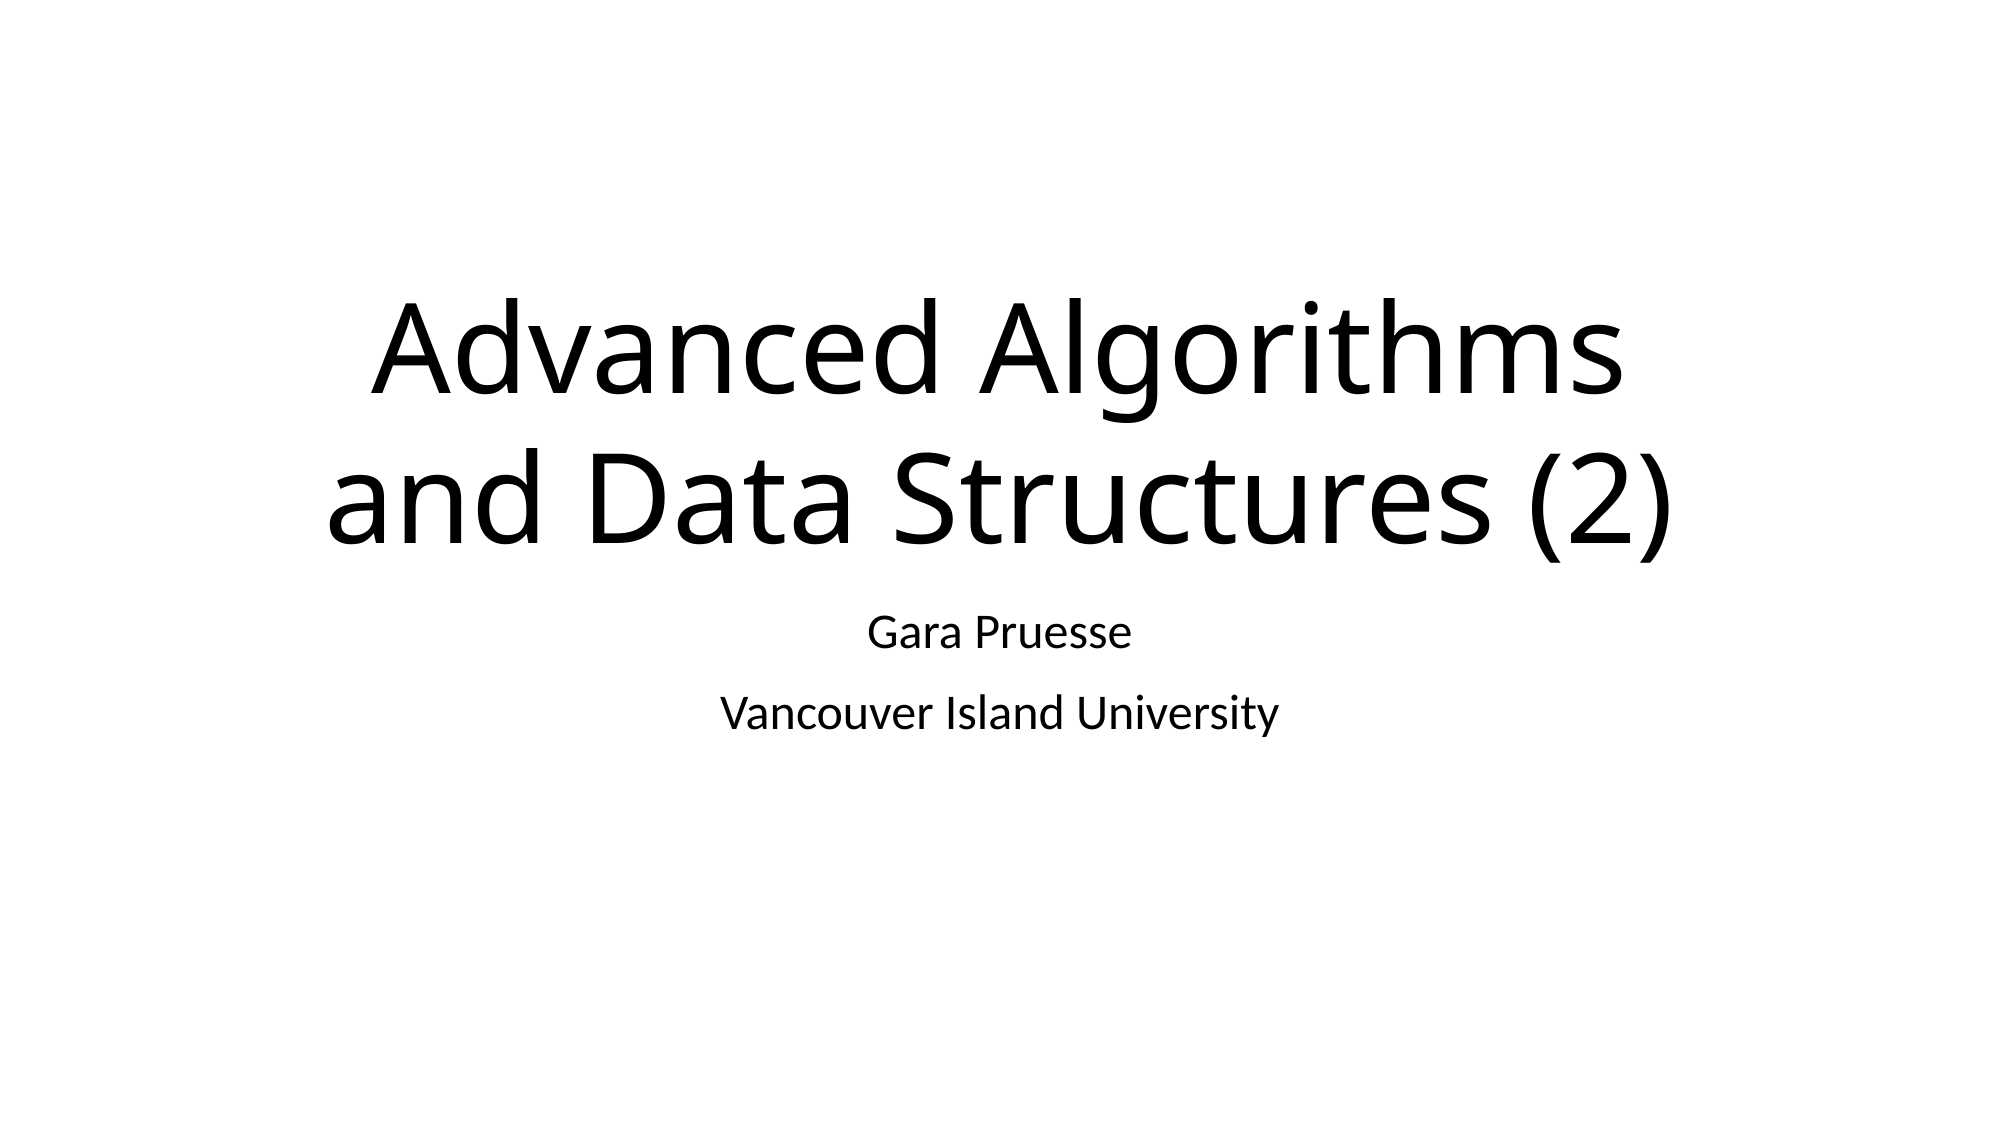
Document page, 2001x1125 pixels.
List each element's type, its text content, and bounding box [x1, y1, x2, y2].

title Advanced Algorithms and Data Structures (2) [249, 184, 1750, 576]
subtitle Gara Pruesse Vancouver Island University [249, 590, 1750, 863]
